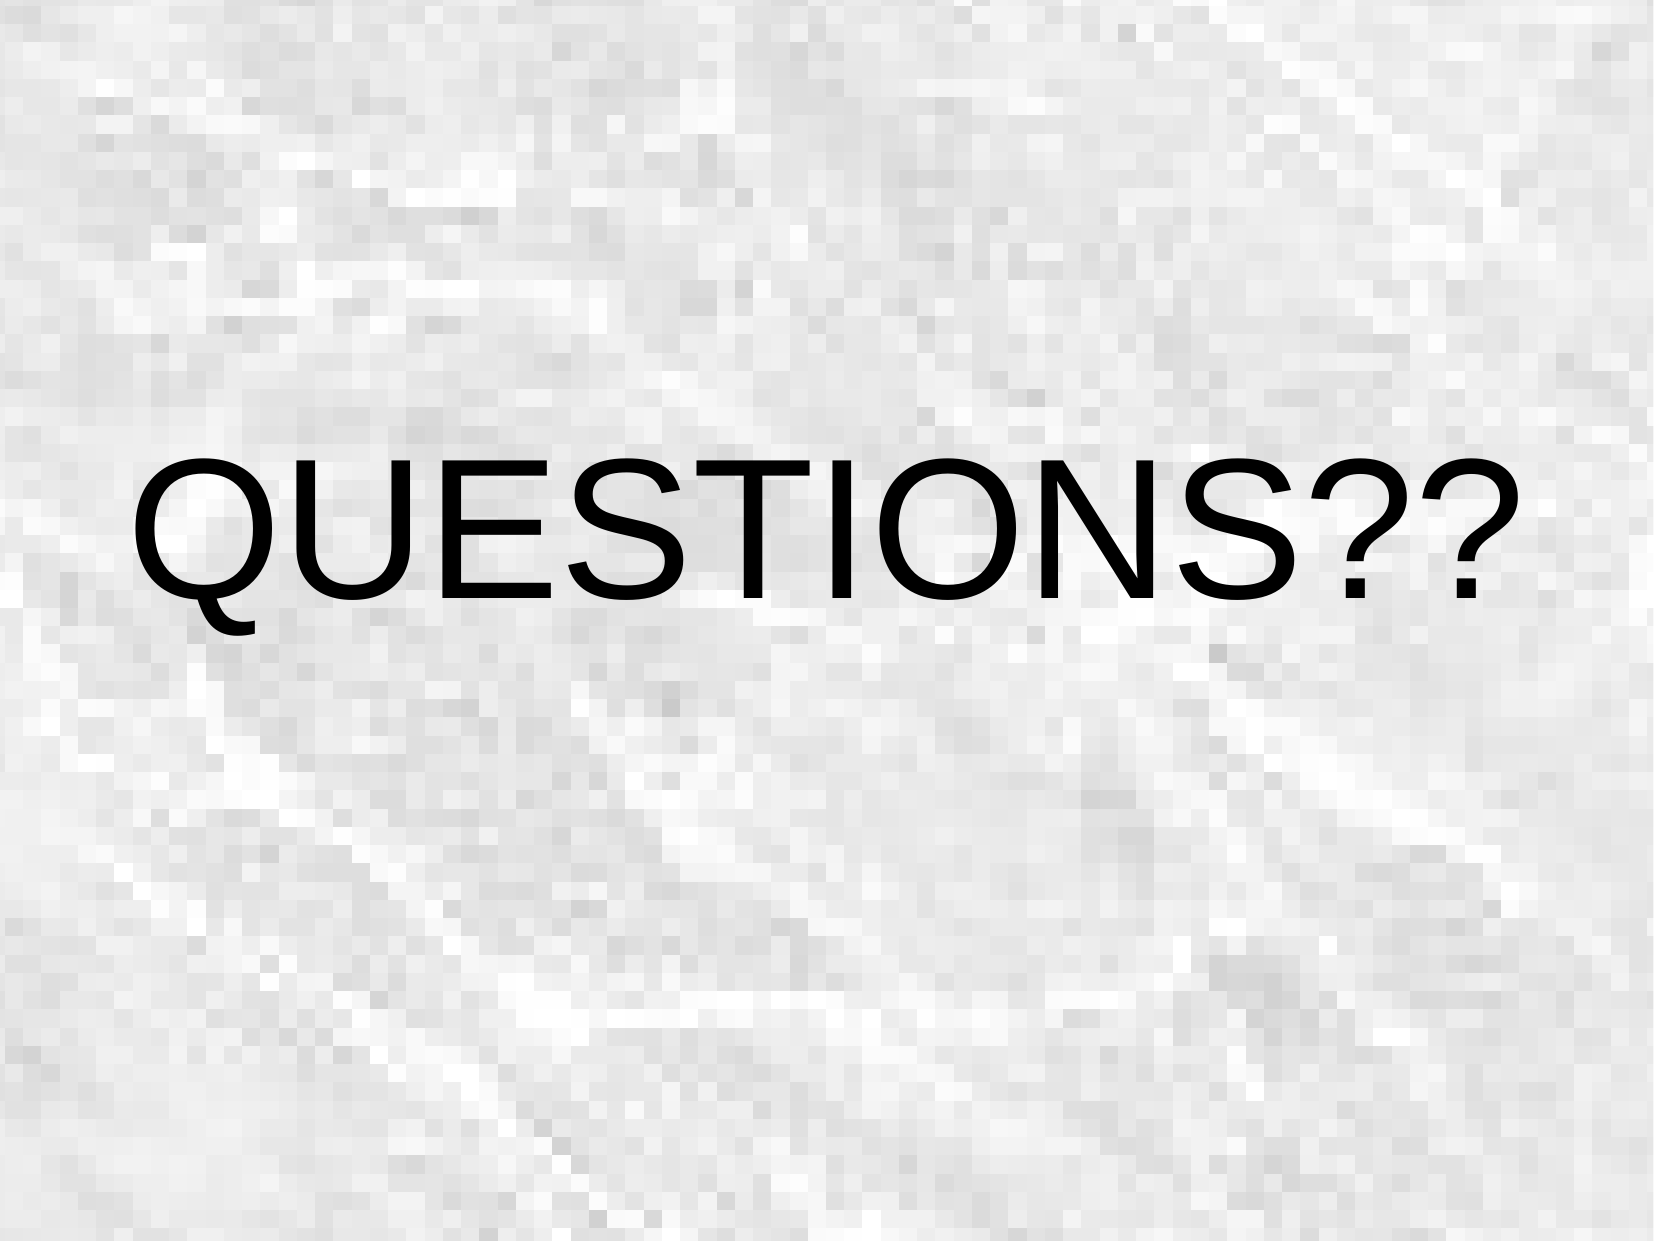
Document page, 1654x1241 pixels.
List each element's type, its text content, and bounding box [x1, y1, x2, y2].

picture [0, 0, 1654, 1241]
subtitle QUESTIONS?? [82, 49, 1571, 1010]
